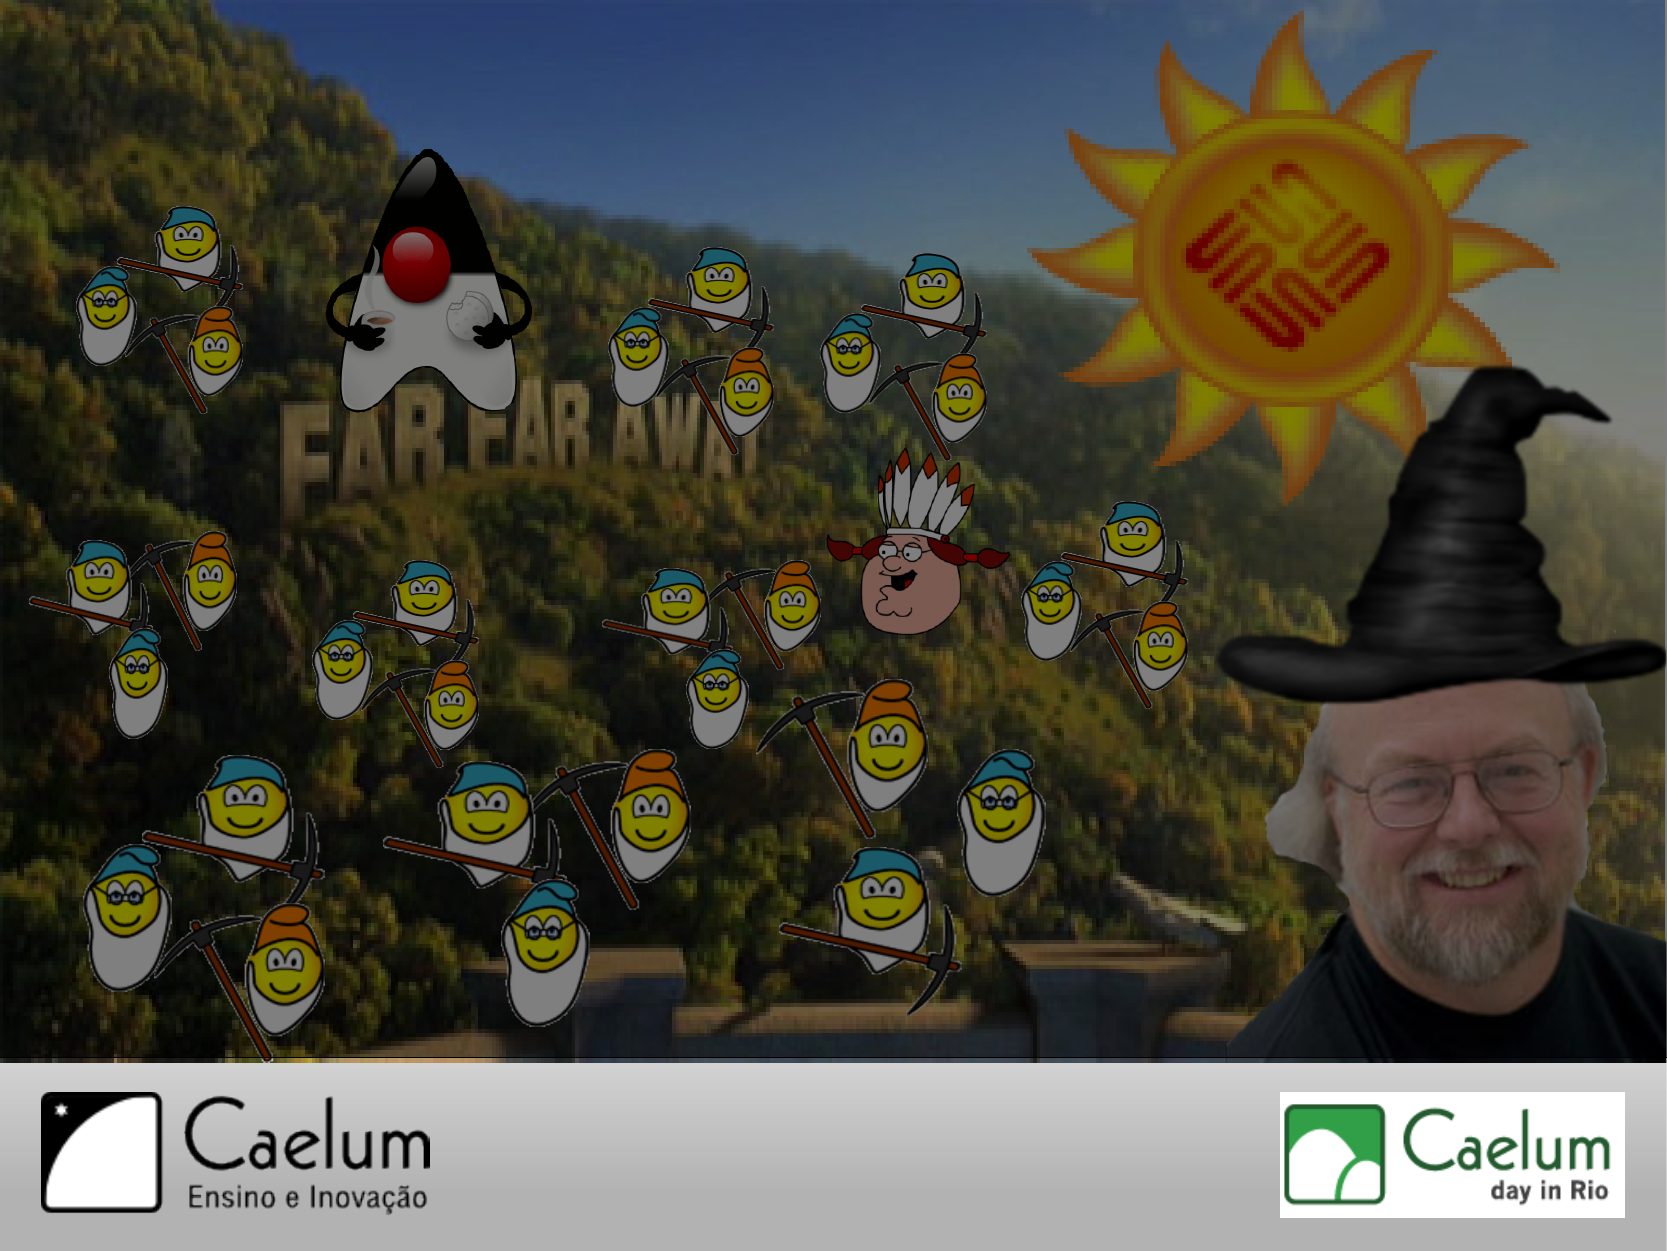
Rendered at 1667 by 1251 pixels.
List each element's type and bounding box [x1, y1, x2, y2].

picture [0, 1058, 1667, 1251]
text_box [0, 0, 1667, 1058]
